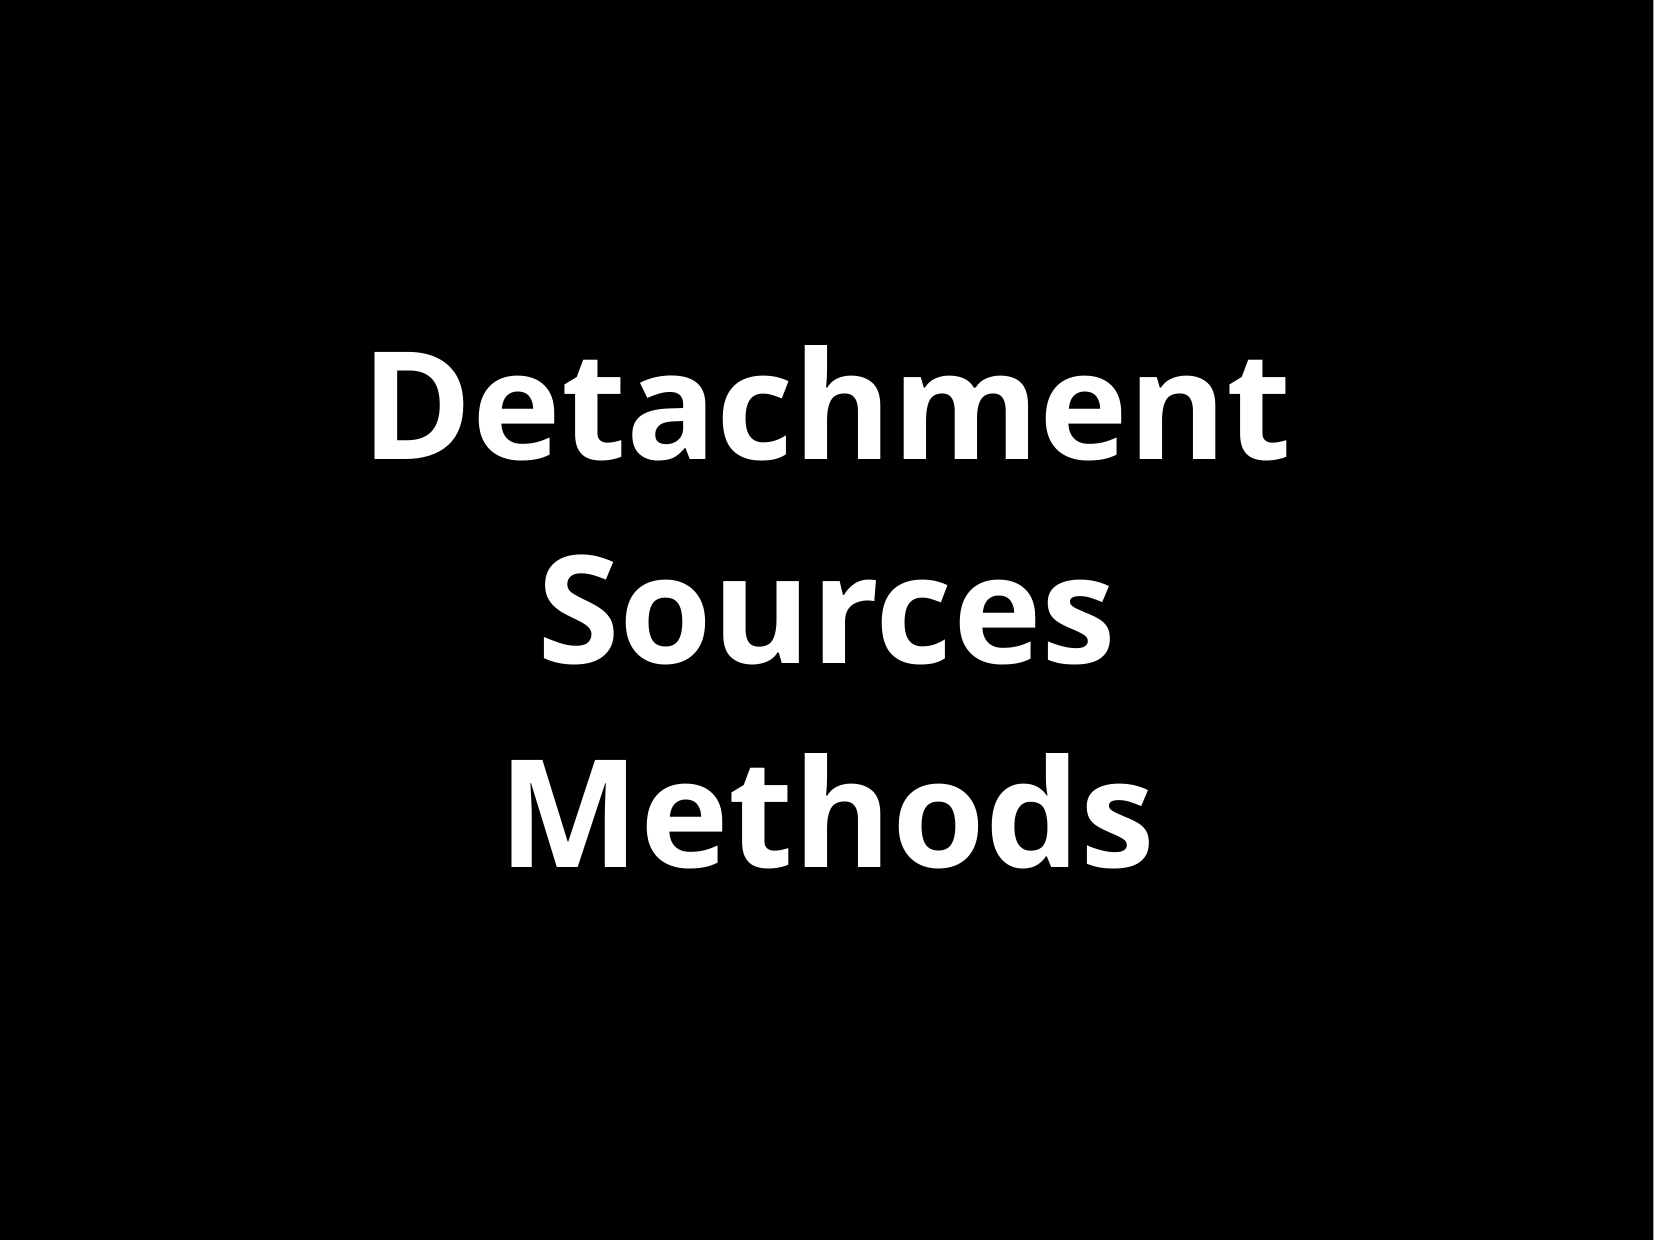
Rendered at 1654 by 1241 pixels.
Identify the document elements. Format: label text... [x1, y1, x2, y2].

title Detachment Sources Methods [82, 66, 1571, 1145]
